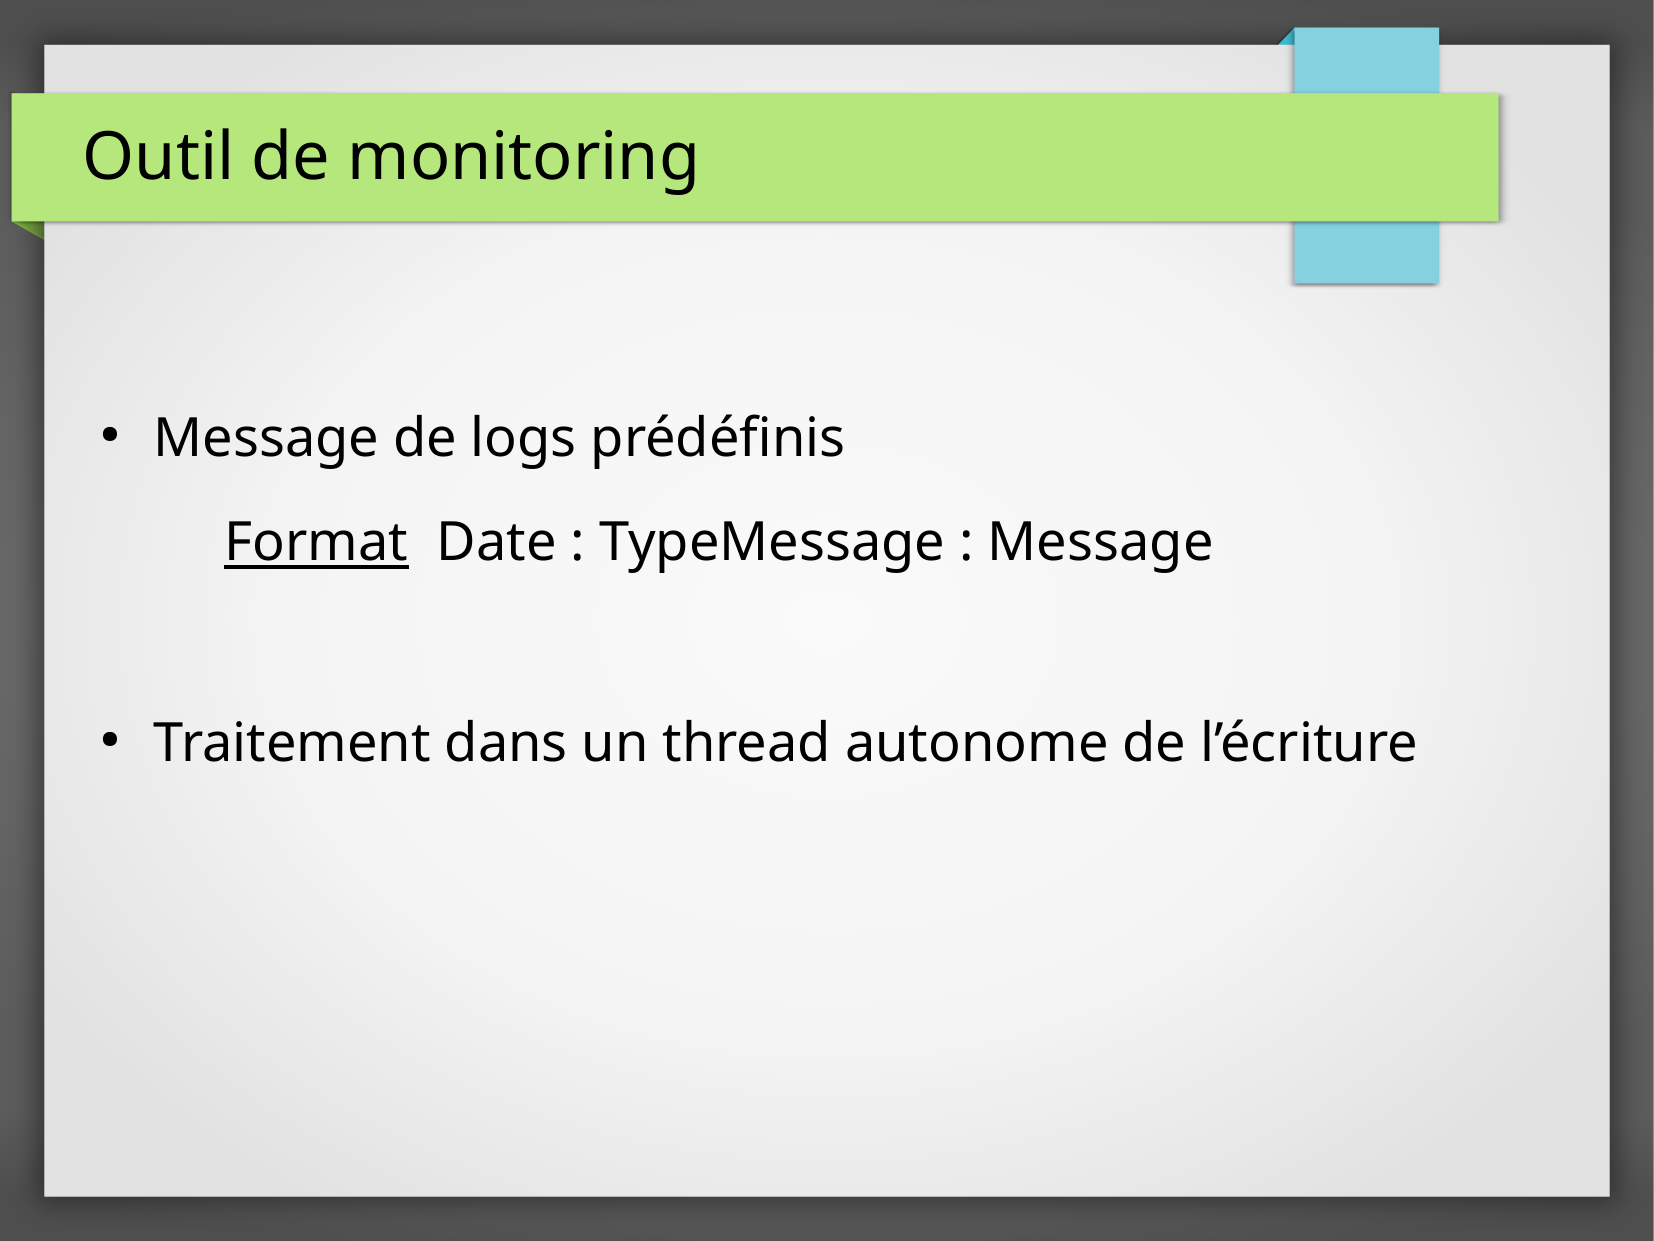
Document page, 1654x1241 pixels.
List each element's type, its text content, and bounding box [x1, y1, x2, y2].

title Outil de monitoring [82, 94, 1264, 213]
picture [0, 0, 1654, 1241]
list Message de logs prédéfinis Format Date : TypeMessage : Message Traitement dans un thread autonome de l’écriture [82, 295, 1571, 1015]
